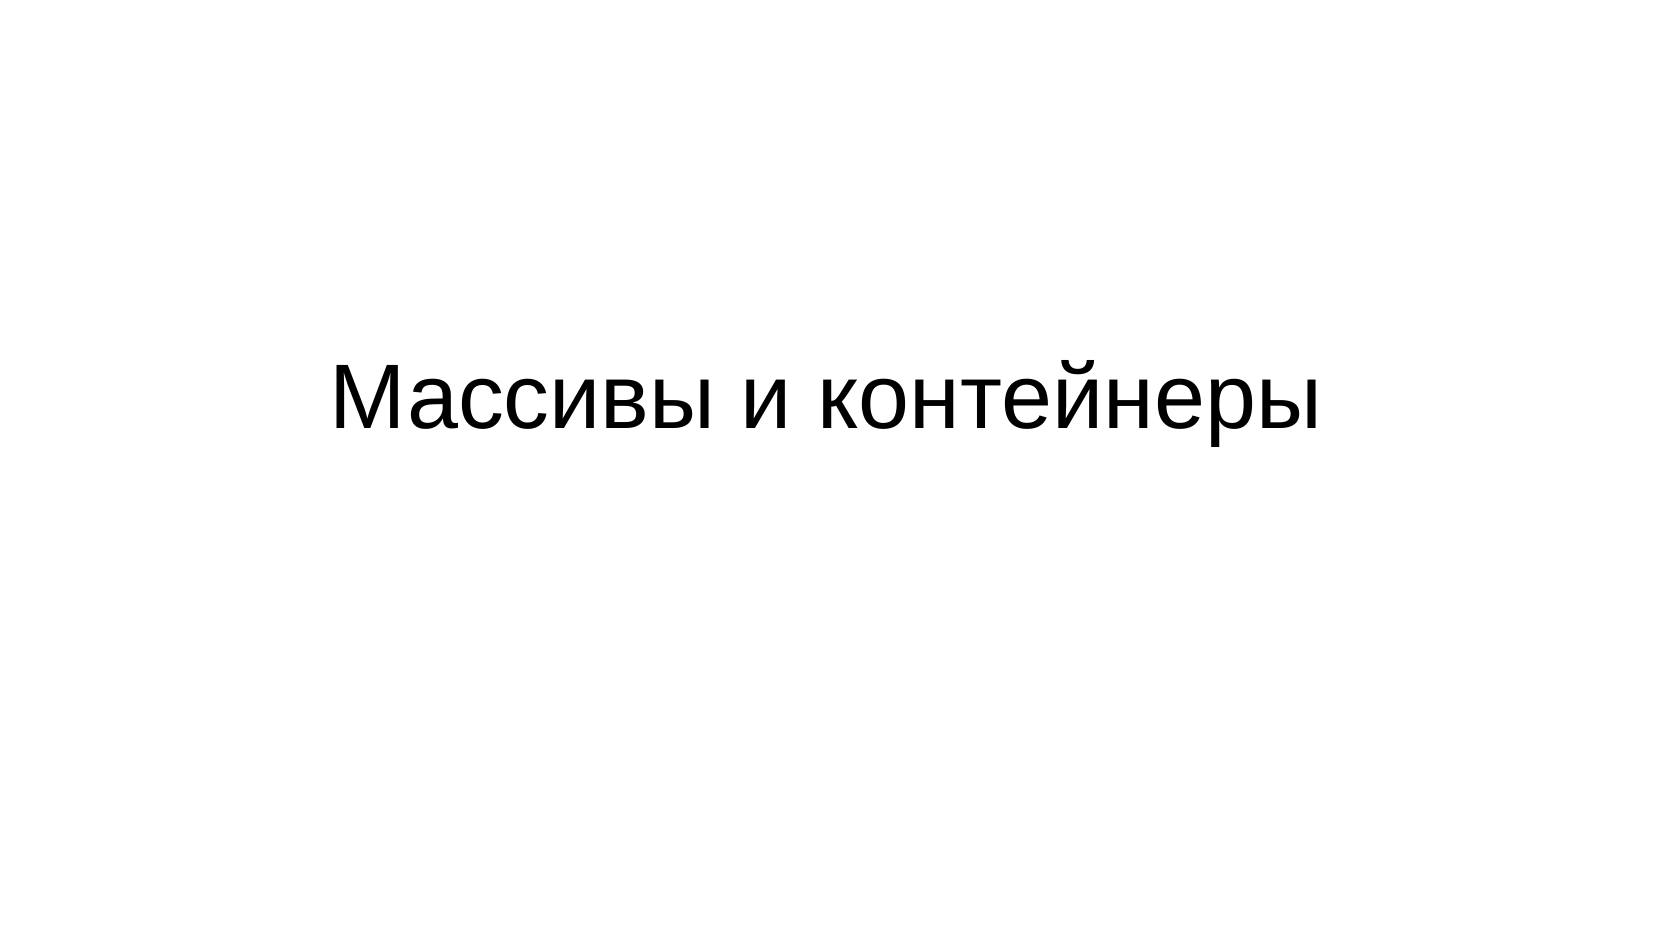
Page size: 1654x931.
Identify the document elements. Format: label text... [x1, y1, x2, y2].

subtitle Массивы и контейнеры [82, 37, 1571, 757]
